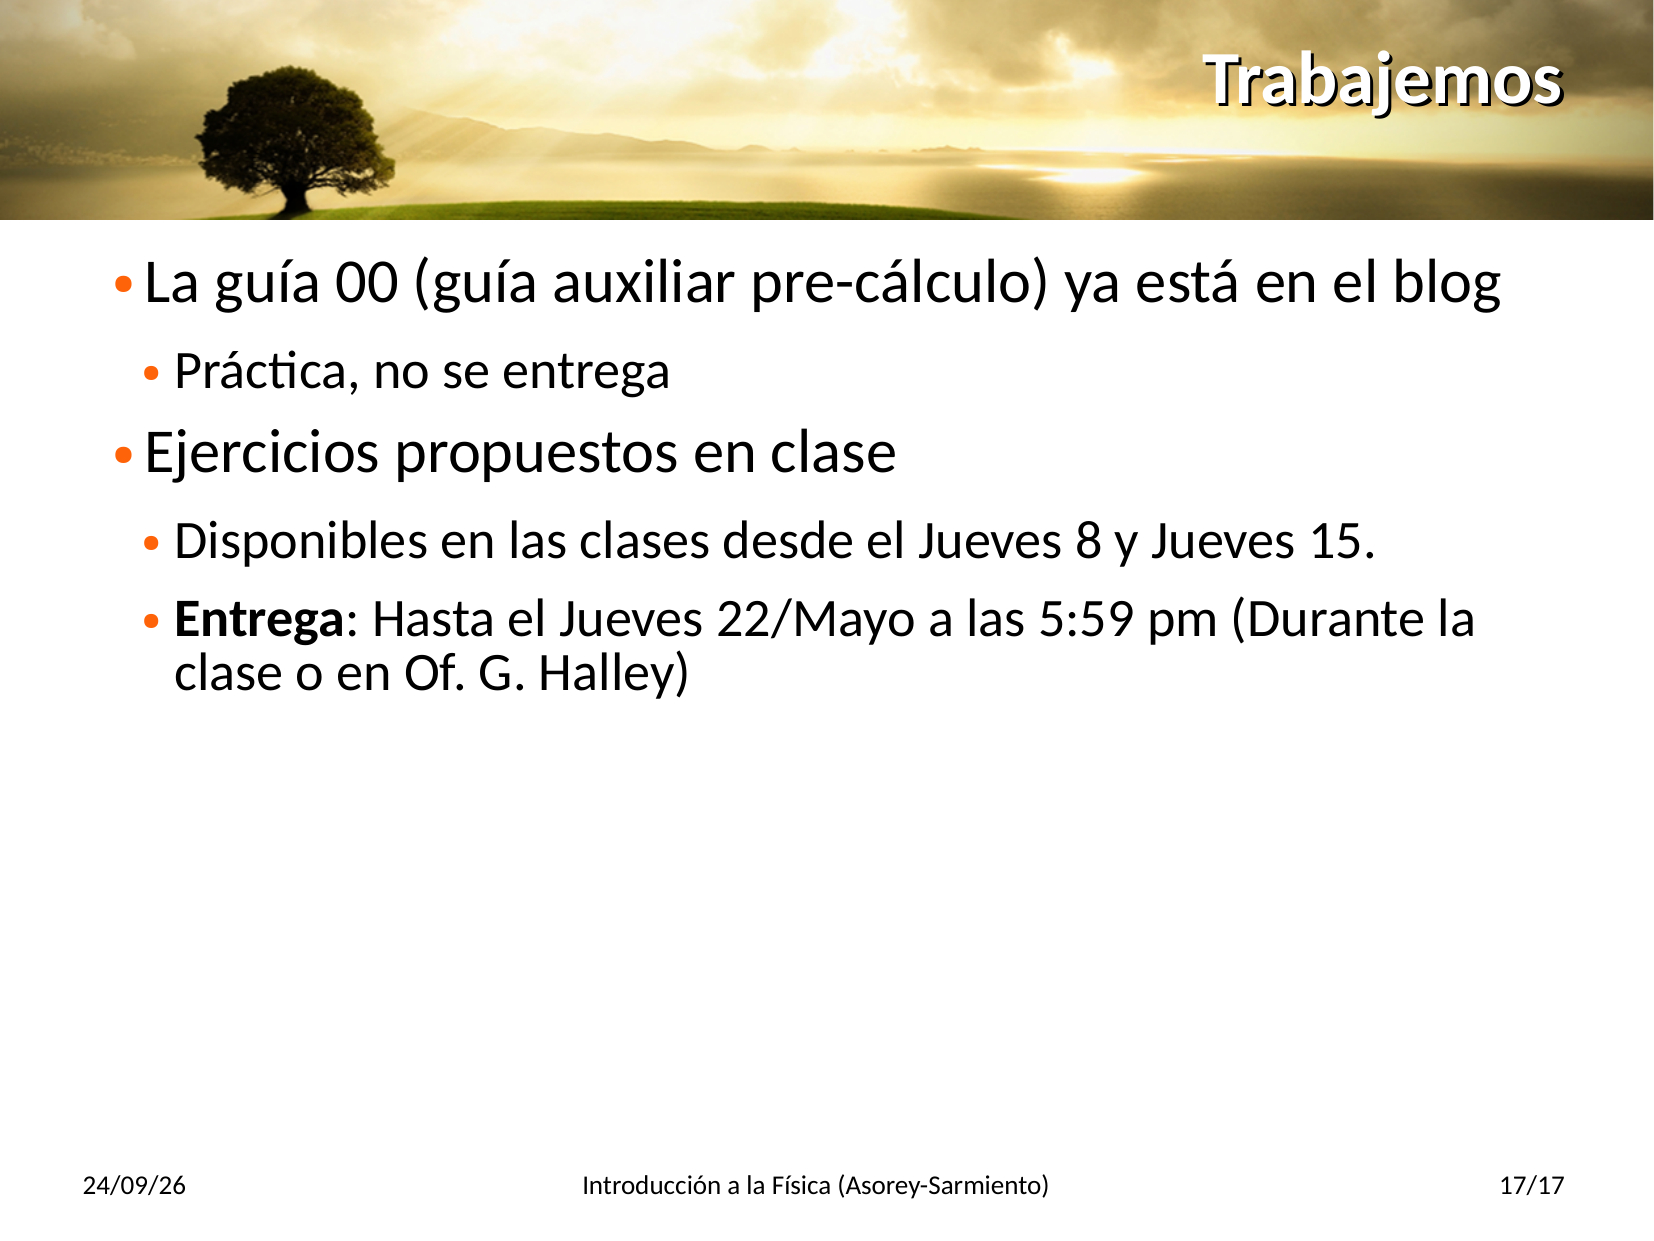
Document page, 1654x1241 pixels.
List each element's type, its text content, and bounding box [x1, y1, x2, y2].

picture [0, 0, 1654, 220]
list La guía 00 (guía auxiliar pre-cálculo) ya está en el blog Práctica, no se entrega Ejercicios propuestos en clase Disponibles en las clases desde el Jueves 8 y Jueves 15. Entrega: Hasta el Jueves 22/Mayo a las 5:59 pm (Durante la clase o en Of. G. Halley) [82, 255, 1571, 1156]
title Trabajemos [75, 19, 1564, 151]
